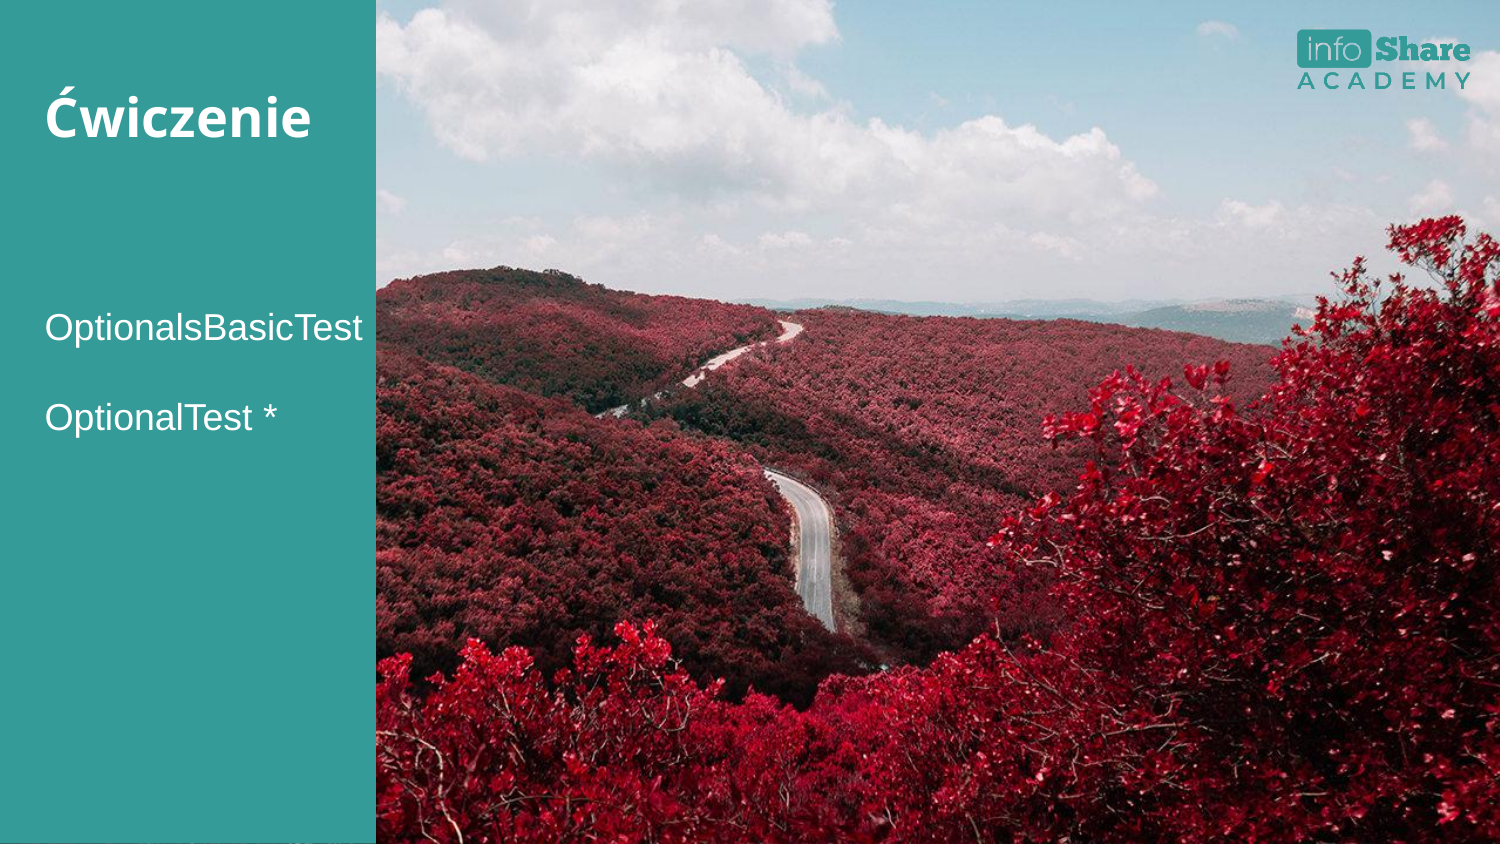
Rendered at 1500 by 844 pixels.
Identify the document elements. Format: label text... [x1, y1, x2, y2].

title OptionalsBasicTest OptionalTest * [29, 236, 402, 544]
title Ćwiczenie [29, 59, 346, 236]
picture [376, 0, 1500, 844]
